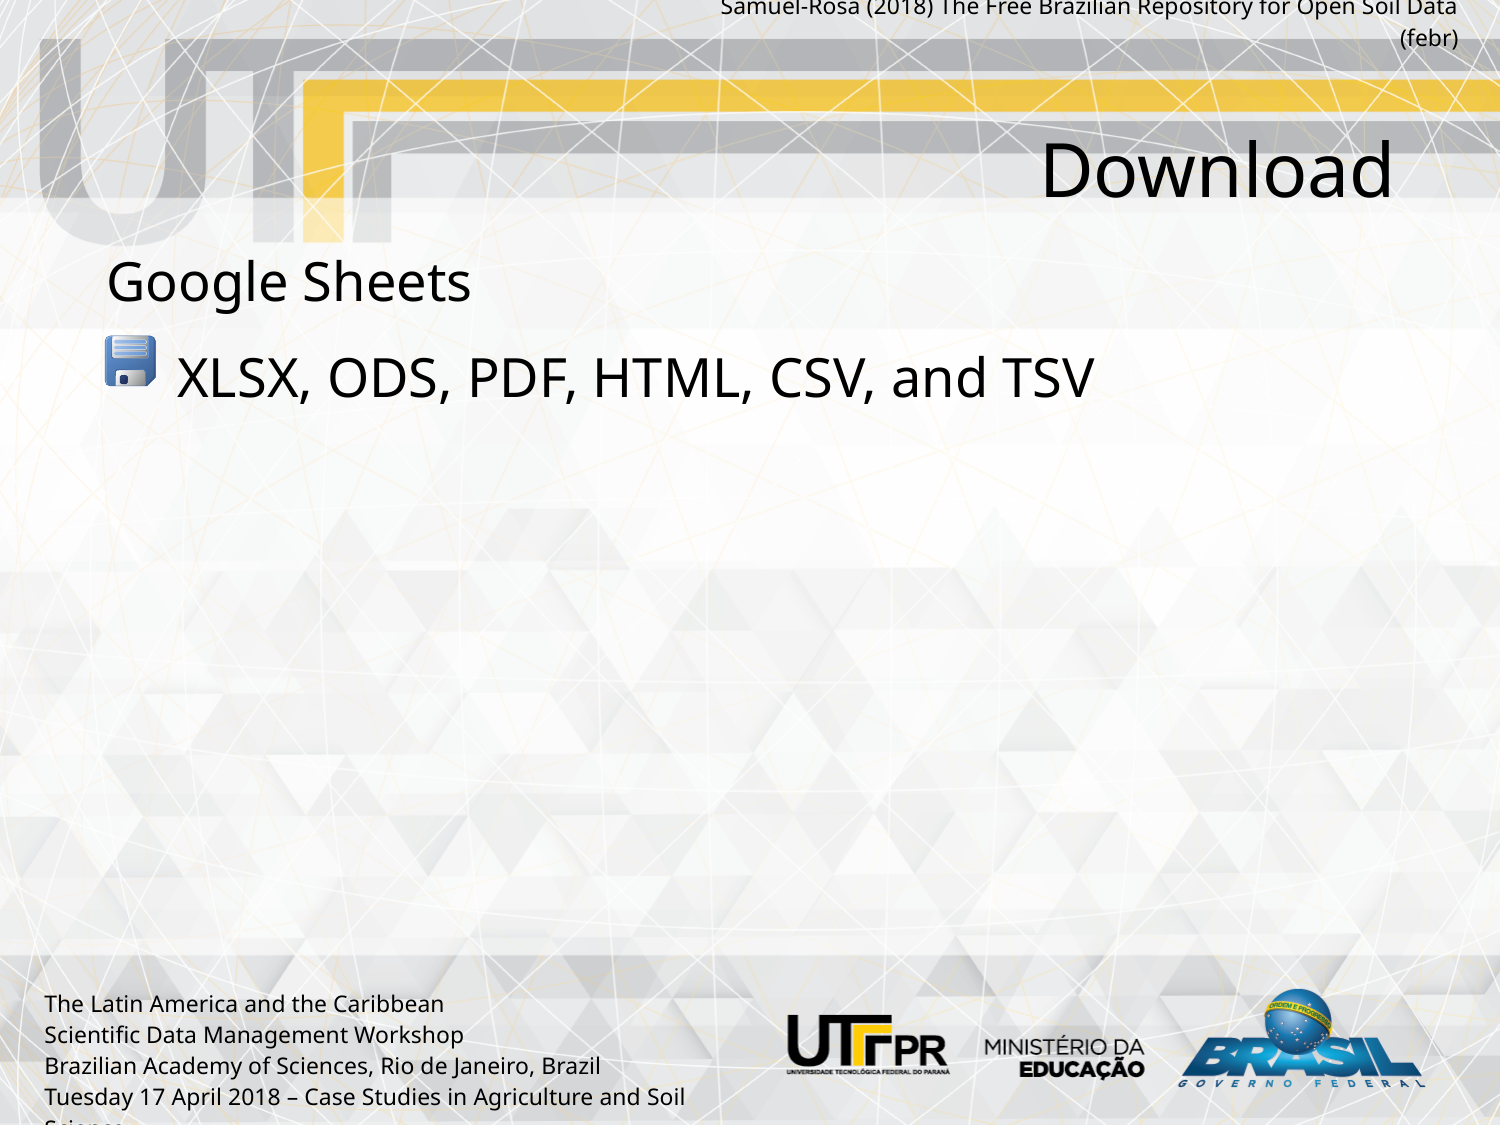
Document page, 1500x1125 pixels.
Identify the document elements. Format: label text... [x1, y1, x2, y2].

picture [956, 0, 987, 7]
picture [1431, 36, 1438, 45]
picture [0, 0, 1500, 1125]
picture [989, 0, 1040, 7]
picture [1147, 0, 1211, 7]
picture [1364, 0, 1396, 7]
title Download [102, 60, 1397, 278]
picture [723, 0, 796, 7]
picture [882, 0, 888, 7]
picture [908, 0, 917, 7]
picture [1398, 0, 1408, 7]
picture [1264, 0, 1299, 7]
picture [798, 0, 810, 7]
picture [922, 0, 930, 7]
picture [818, 0, 868, 7]
picture [869, 0, 882, 7]
picture [930, 0, 944, 7]
picture [1213, 0, 1261, 7]
picture [1311, 0, 1367, 7]
picture [889, 0, 896, 7]
picture [1410, 0, 1419, 7]
text_box The Latin America and the Caribbean Scientific Data Management Workshop Brazilian Academy of Sciences, Rio de Janeiro, Brazil Tuesday 17 April 2018 – Case Studies in Agriculture and Soil Science [29, 980, 751, 1111]
picture [897, 0, 906, 7]
picture [1300, 0, 1310, 7]
picture [1096, 0, 1139, 7]
text_box Samuel-Rosa (2018) The Free Brazilian Repository for Open Soil Data (febr) [690, 7, 1459, 36]
picture [946, 0, 954, 7]
picture [1048, 0, 1094, 7]
list Google Sheets XLSX, ODS, PDF, HTML, CSV, and TSV [106, 248, 1406, 414]
picture [1420, 0, 1438, 7]
